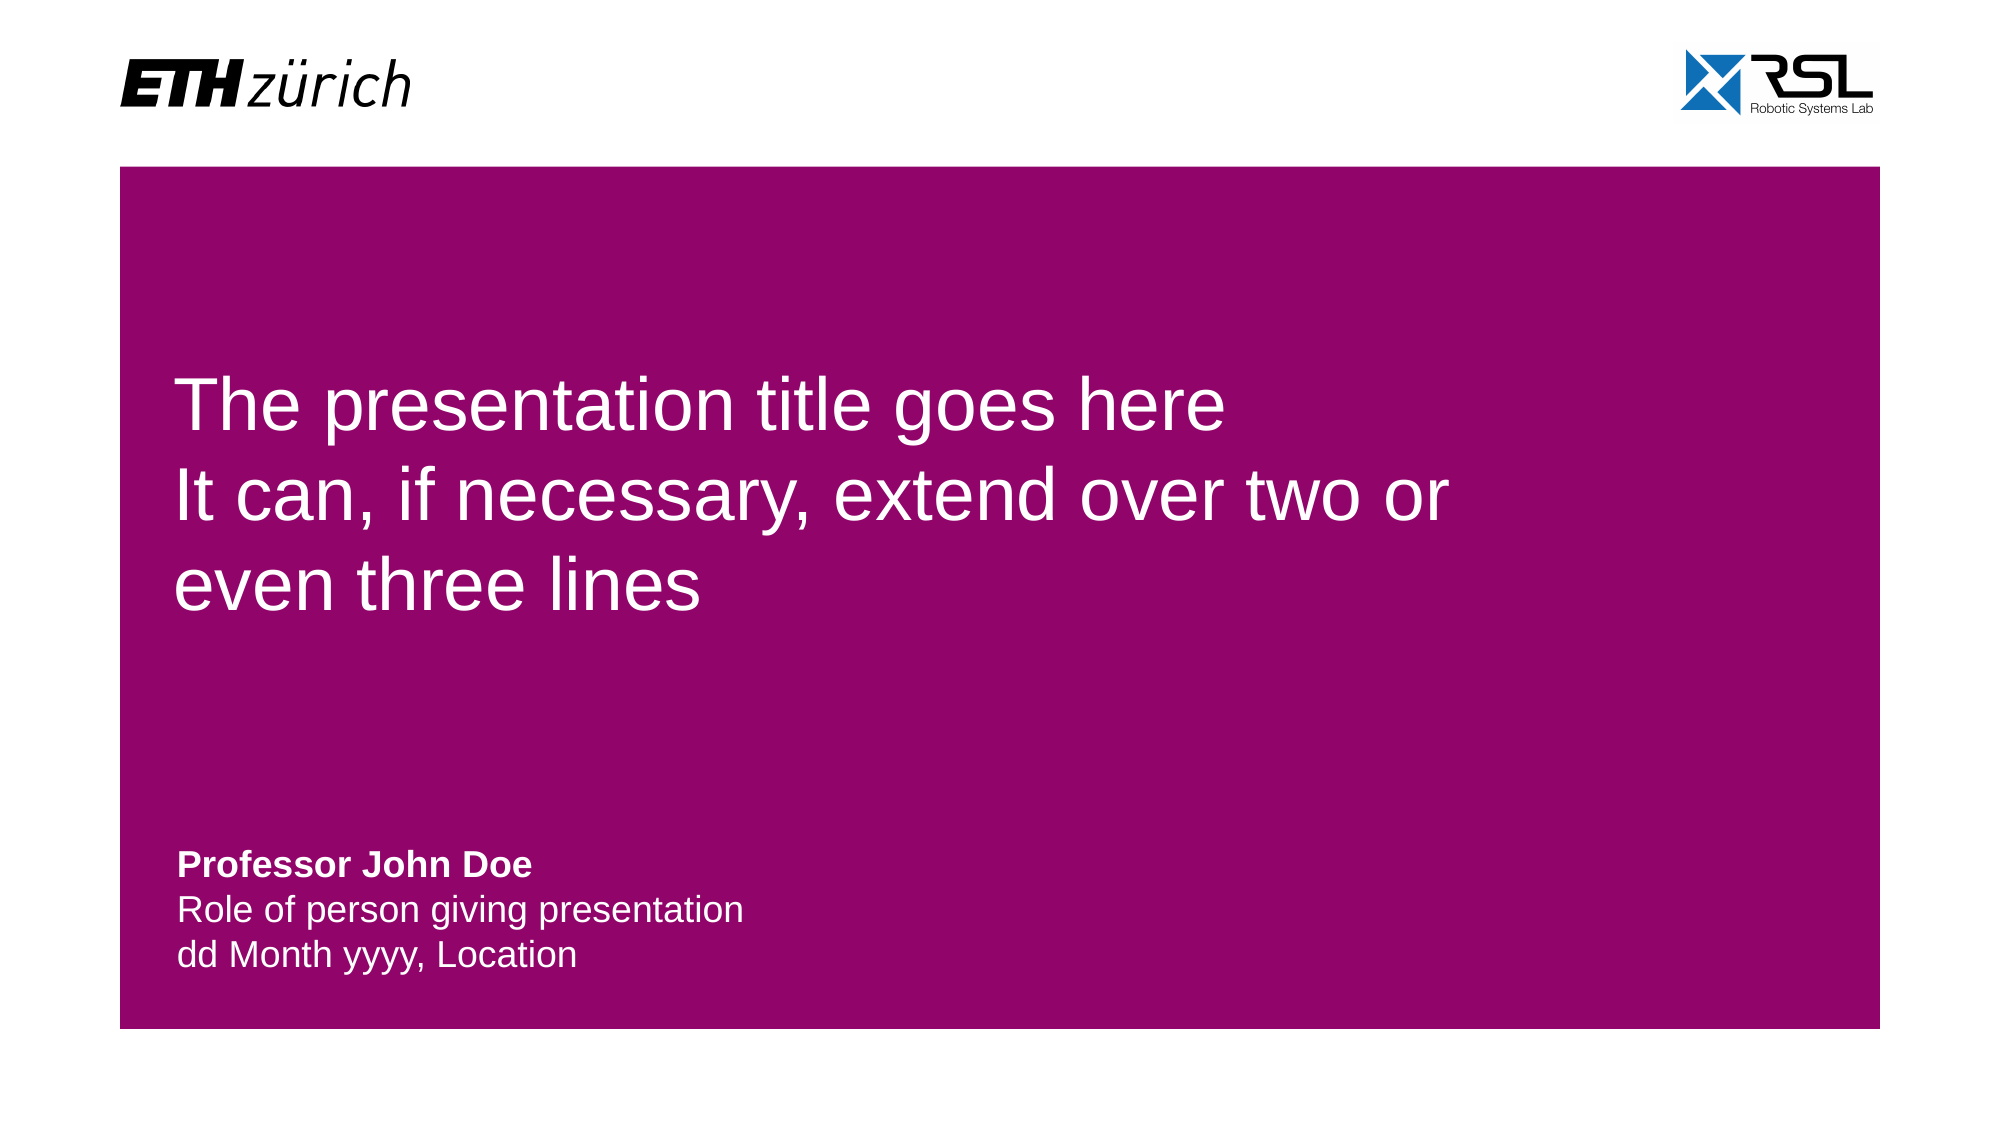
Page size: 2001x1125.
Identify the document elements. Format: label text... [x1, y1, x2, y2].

picture [1673, 42, 1880, 124]
list Professor John Doe Role of person giving presentation dd Month yyyy, Location [176, 840, 1825, 1006]
title The presentation title goes here It can, if necessary, extend over two or even three lines [120, 166, 1880, 1029]
picture [120, 59, 410, 107]
